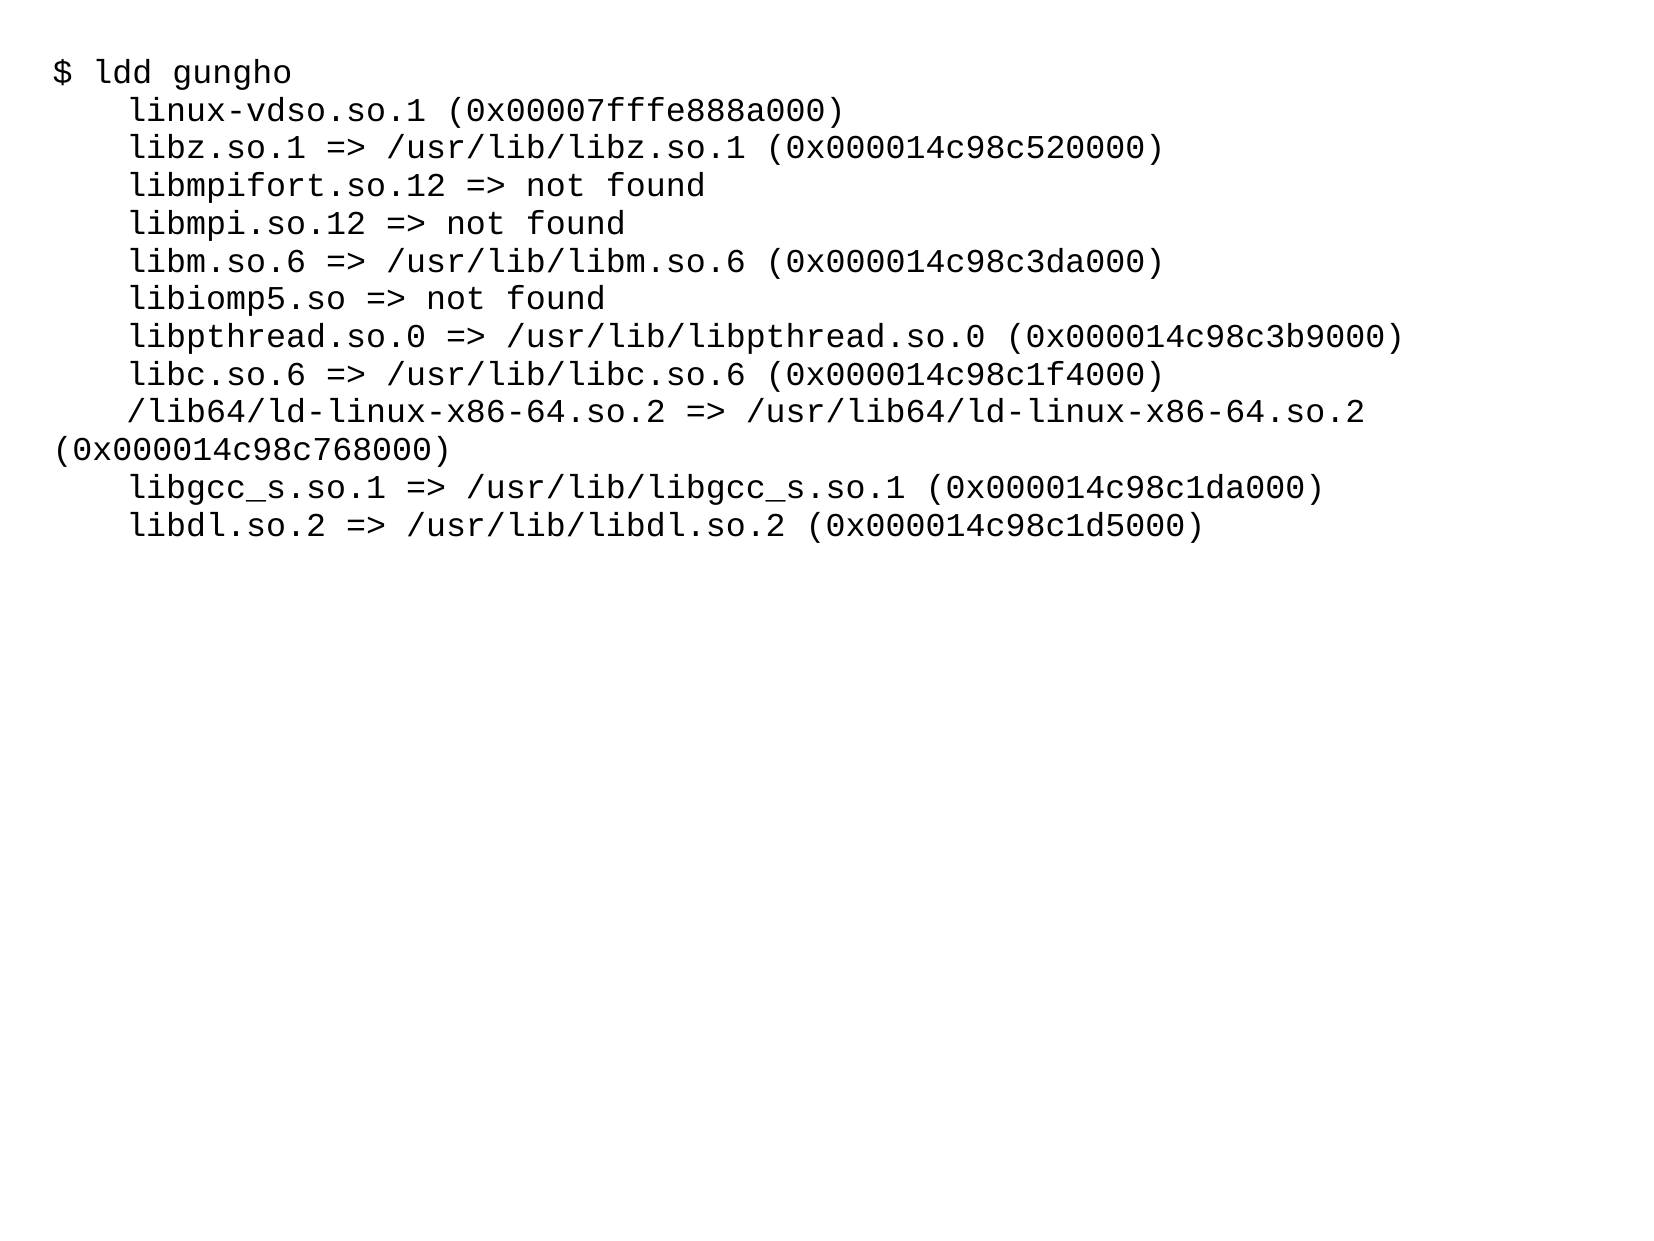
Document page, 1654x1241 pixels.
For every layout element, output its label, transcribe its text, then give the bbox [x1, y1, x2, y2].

text_box $ ldd gungho linux-vdso.so.1 (0x00007fffe888a000) libz.so.1 => /usr/lib/libz.so.1 (0x000014c98c520000) libmpifort.so.12 => not found libmpi.so.12 => not found libm.so.6 => /usr/lib/libm.so.6 (0x000014c98c3da000) libiomp5.so => not found libpthread.so.0 => /usr/lib/libpthread.so.0 (0x000014c98c3b9000) libc.so.6 => /usr/lib/libc.so.6 (0x000014c98c1f4000) /lib64/ld-linux-x86-64.so.2 => /usr/lib64/ld-linux-x86-64.so.2 (0x000014c98c768000) libgcc_s.so.1 => /usr/lib/libgcc_s.so.1 (0x000014c98c1da000) libdl.so.2 => /usr/lib/libdl.so.2 (0x000014c98c1d5000) [37, 48, 1642, 567]
